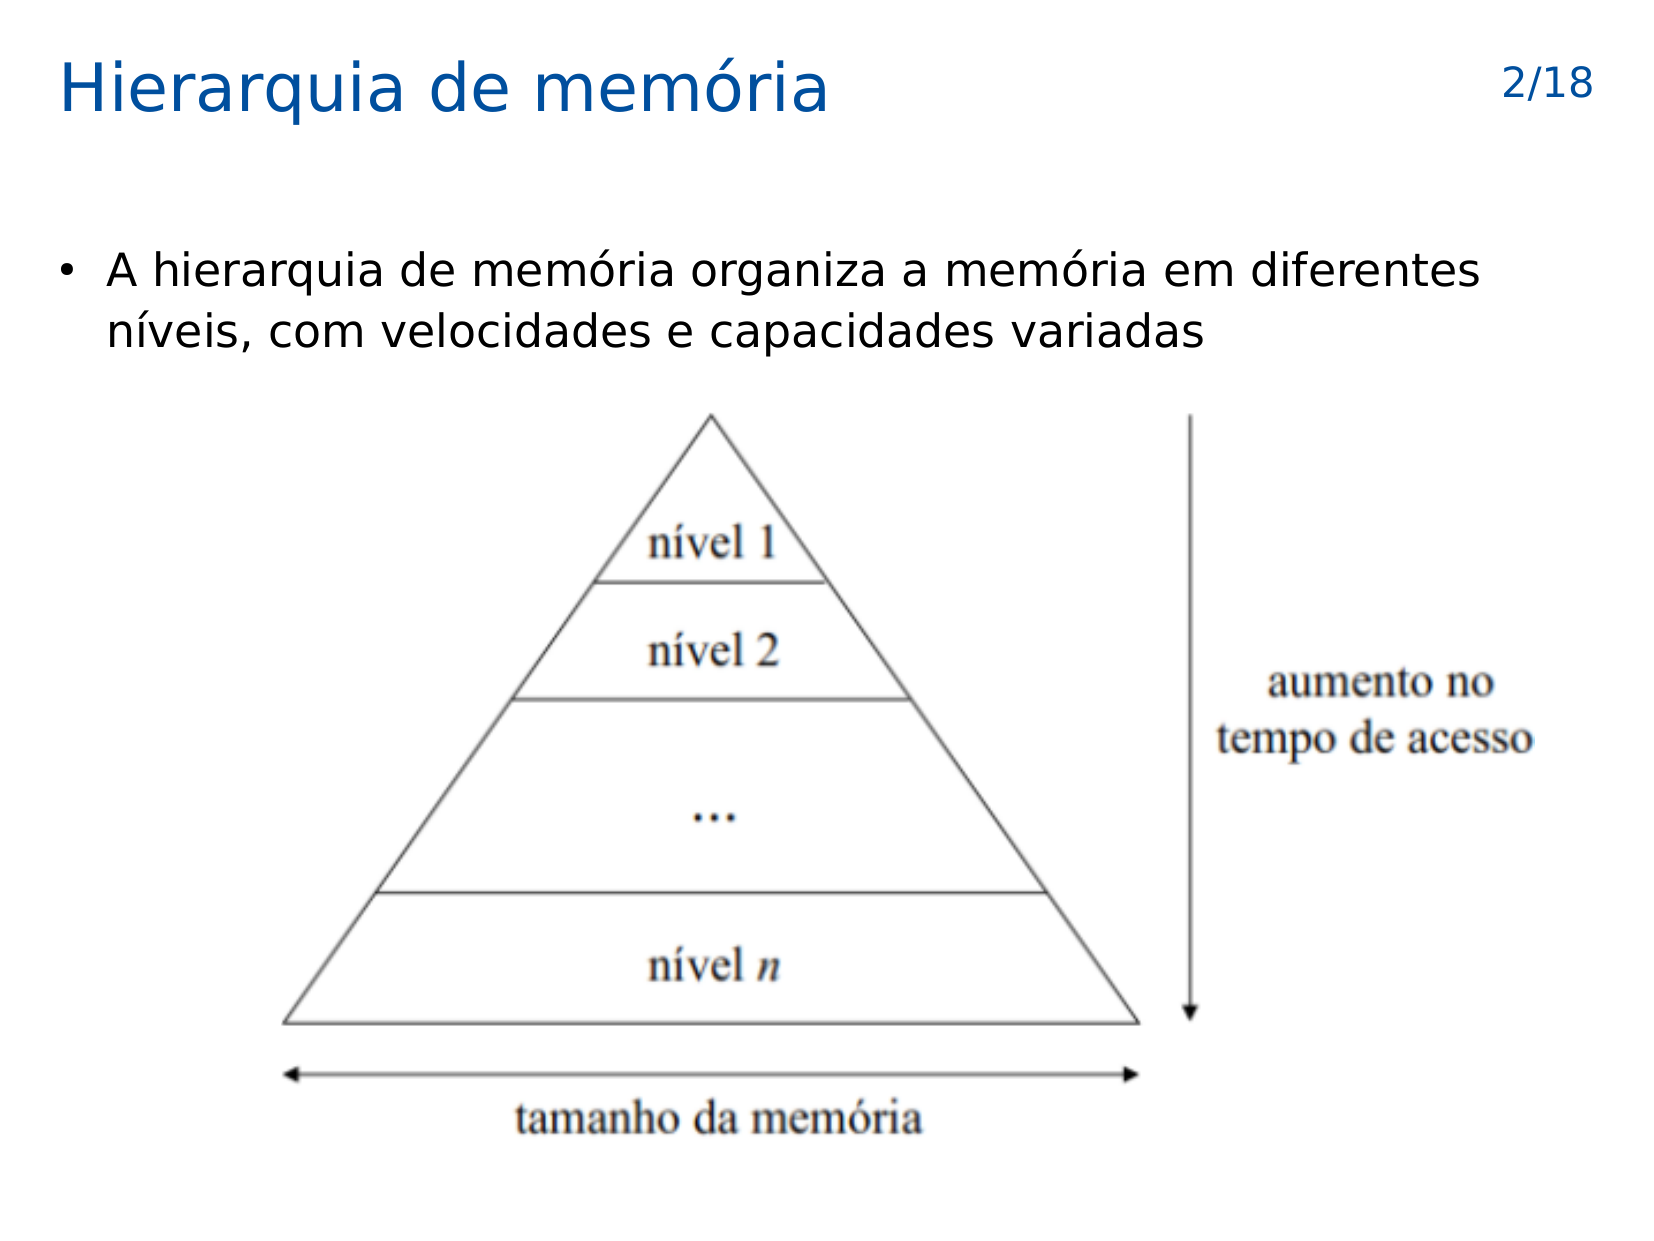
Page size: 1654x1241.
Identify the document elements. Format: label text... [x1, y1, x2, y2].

title Hierarquia de memória [59, 29, 1625, 148]
list A hierarquia de memória organiza a memória em diferentes níveis, com velocidades e capacidades variadas [59, 236, 1595, 1211]
picture [281, 412, 1535, 1139]
